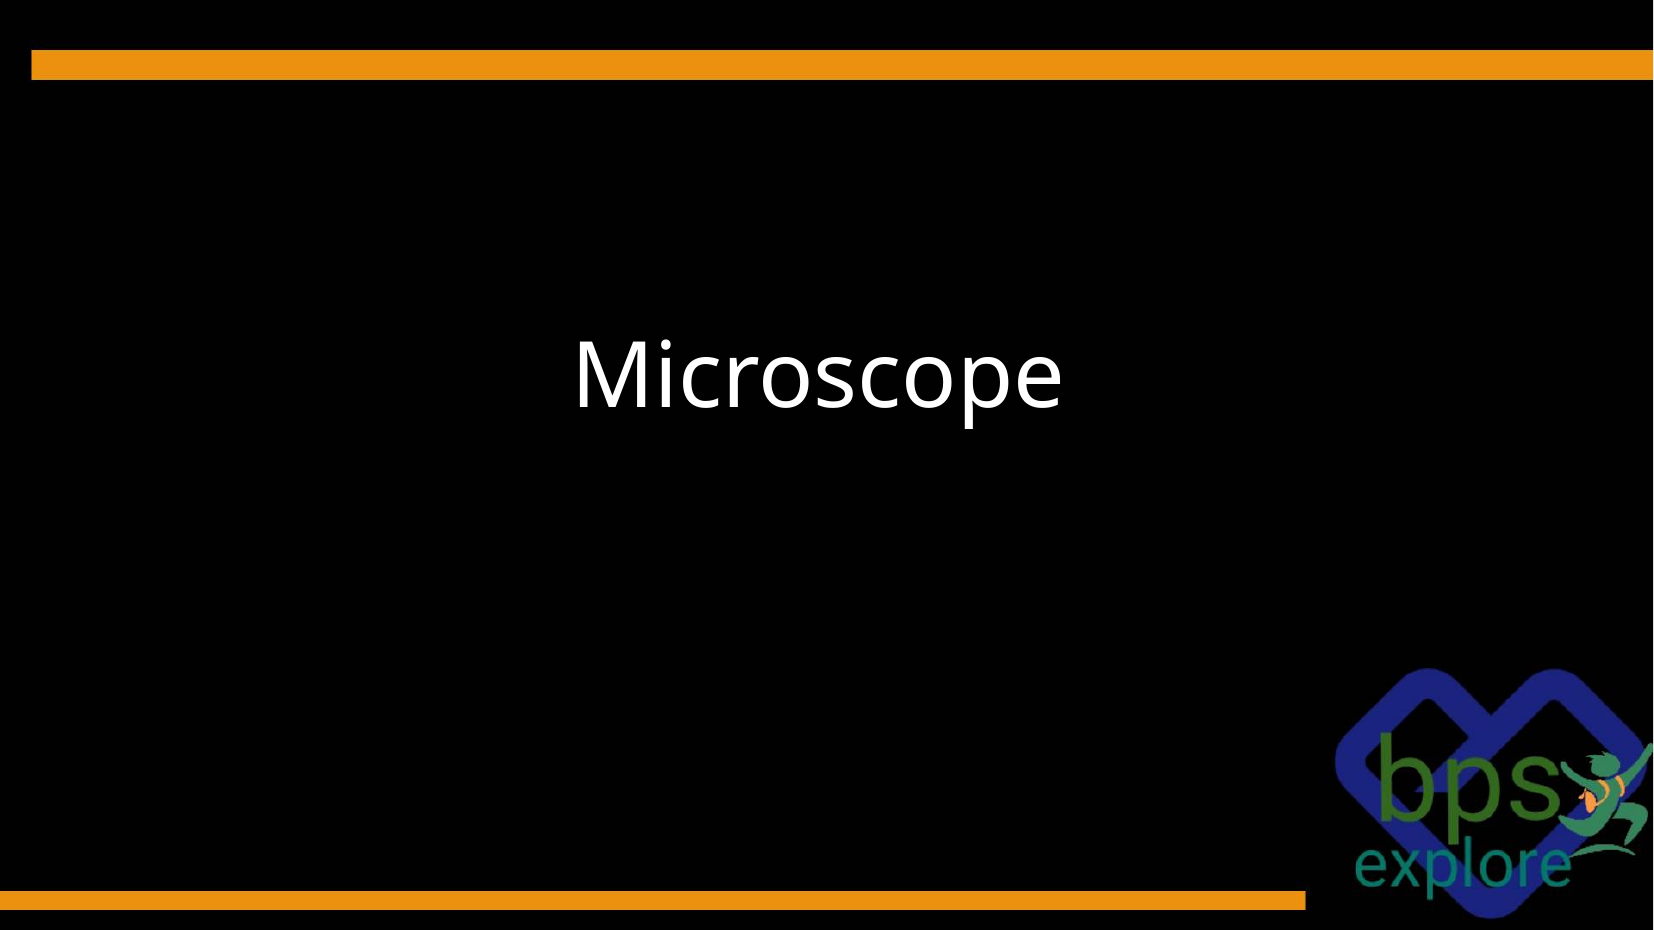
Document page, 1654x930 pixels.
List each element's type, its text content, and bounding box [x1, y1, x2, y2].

title Microscope [75, 294, 1563, 450]
picture [0, 0, 1654, 930]
